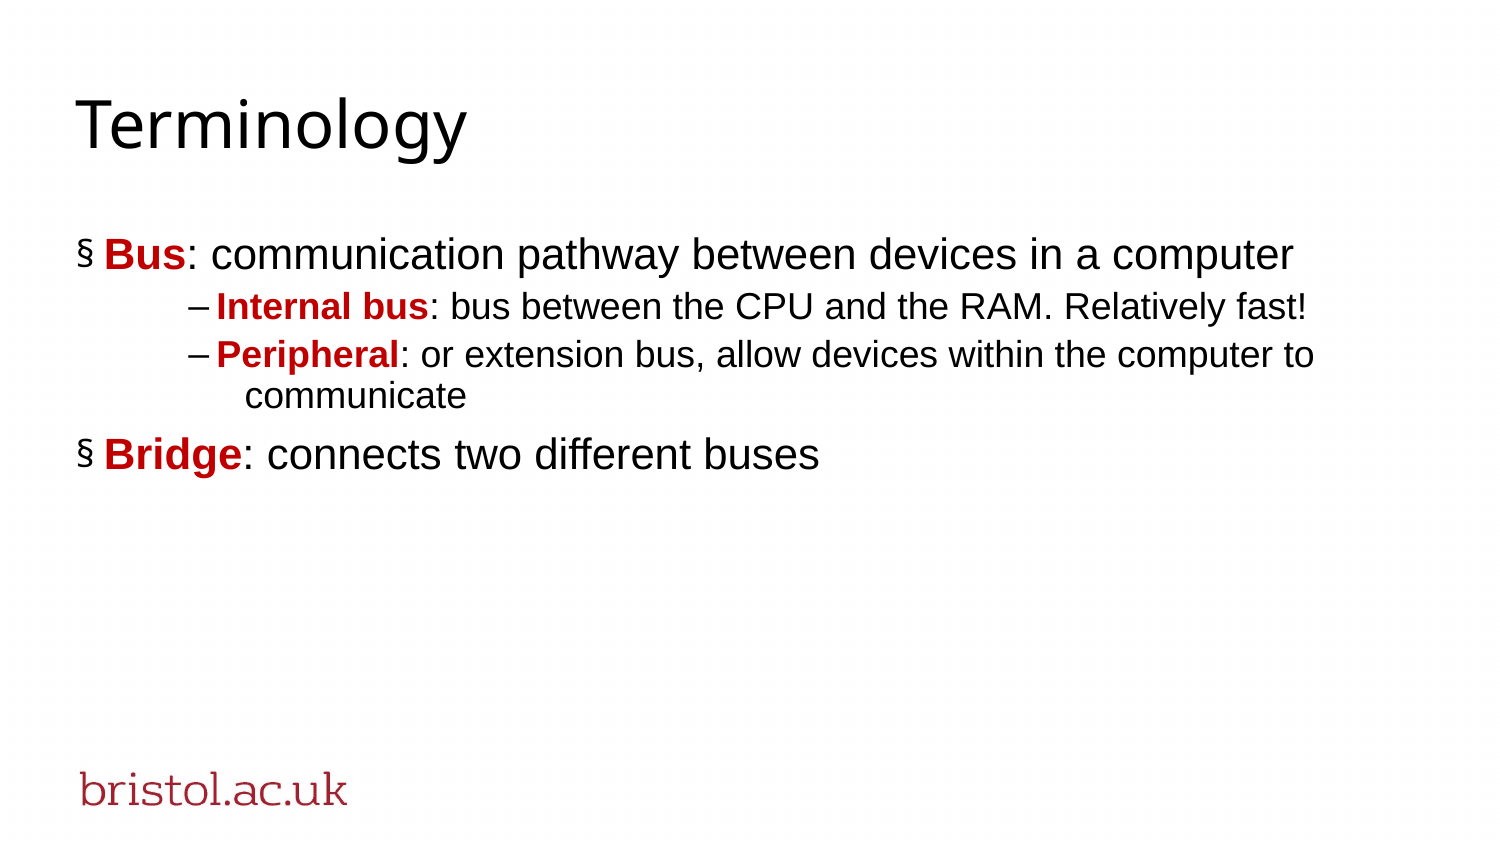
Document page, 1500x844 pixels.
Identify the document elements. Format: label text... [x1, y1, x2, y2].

title Terminology [60, 44, 1440, 209]
list Bus: communication pathway between devices in a computer Internal bus: bus between the CPU and the RAM. Relatively fast! Peripheral: or extension bus, allow devices within the computer to communicate Bridge: connects two different buses [60, 224, 1440, 699]
